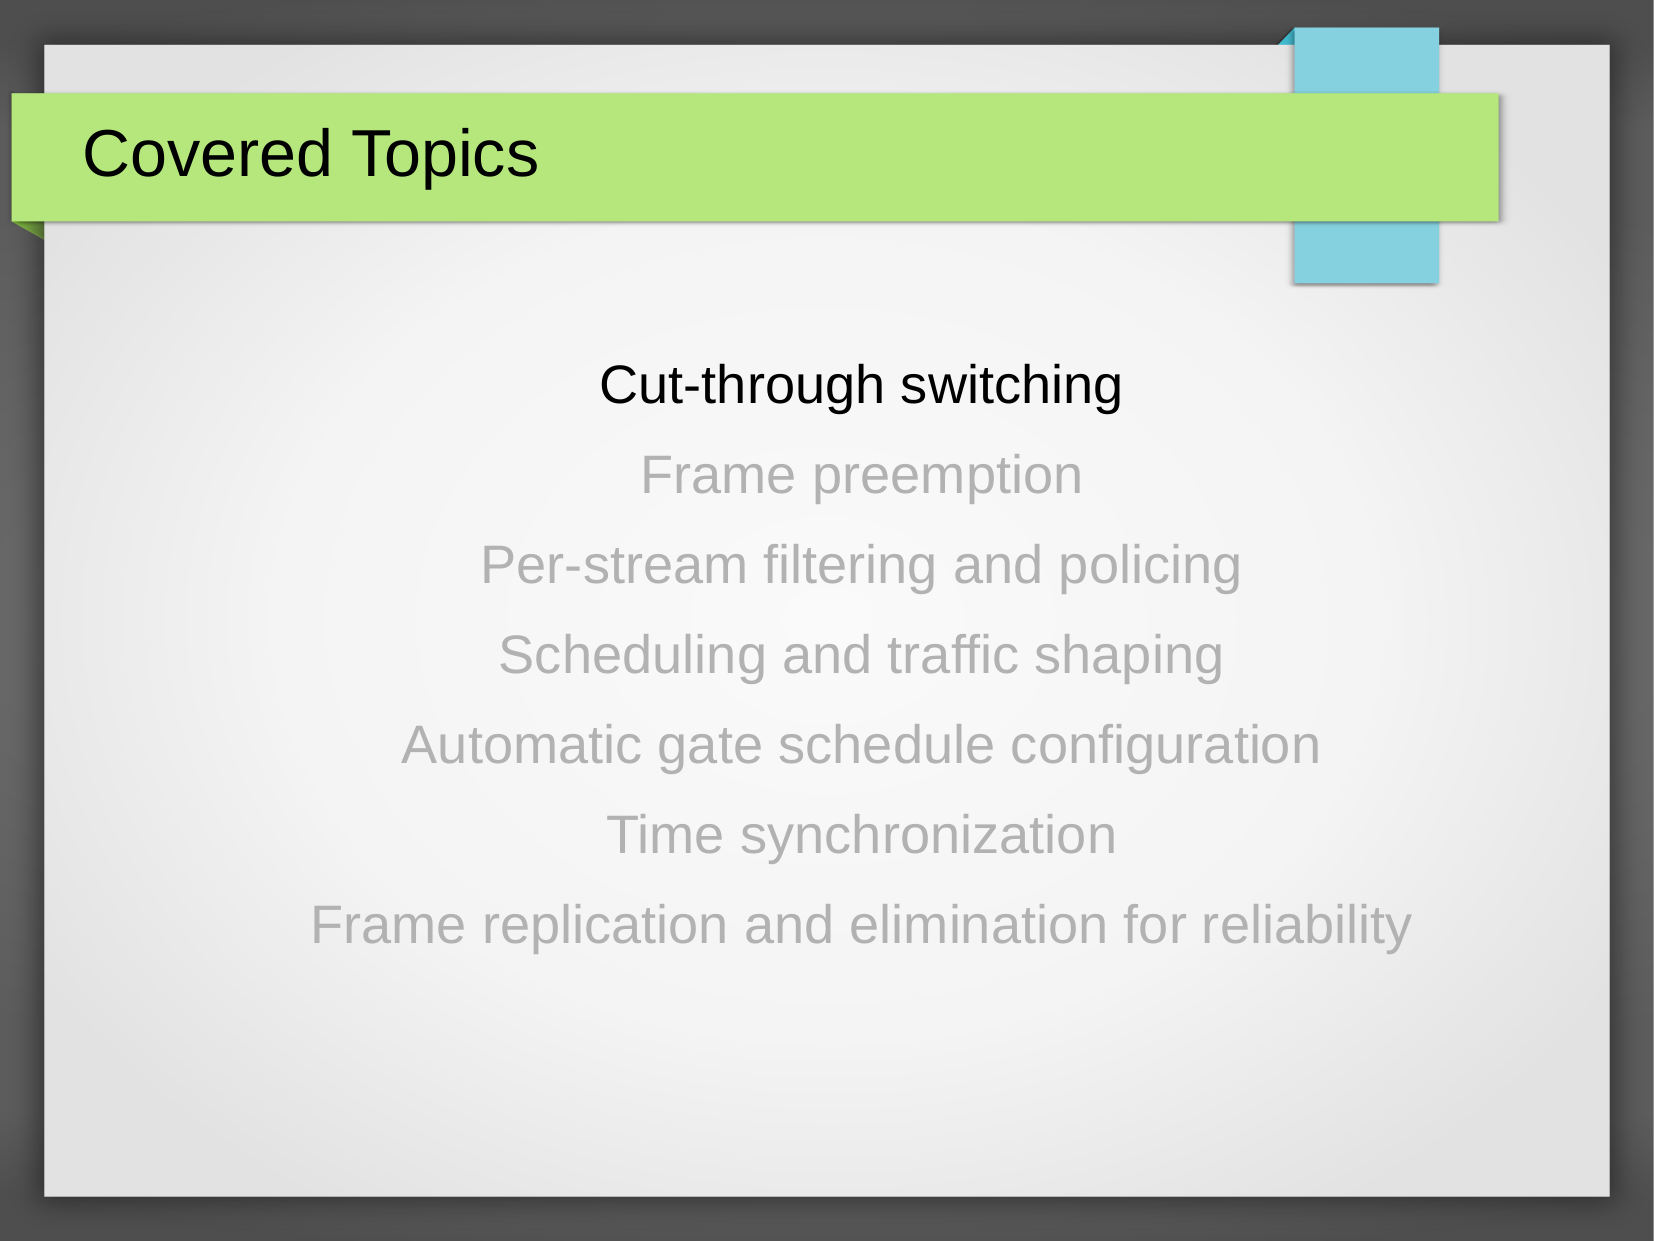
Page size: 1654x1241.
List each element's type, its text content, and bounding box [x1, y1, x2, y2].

picture [0, 0, 1654, 1241]
title Covered Topics [82, 94, 1264, 213]
list Cut-through switching Frame preemption Per-stream filtering and policing Scheduling and traffic shaping Automatic gate schedule configuration Time synchronization Frame replication and elimination for reliability [82, 295, 1571, 1015]
